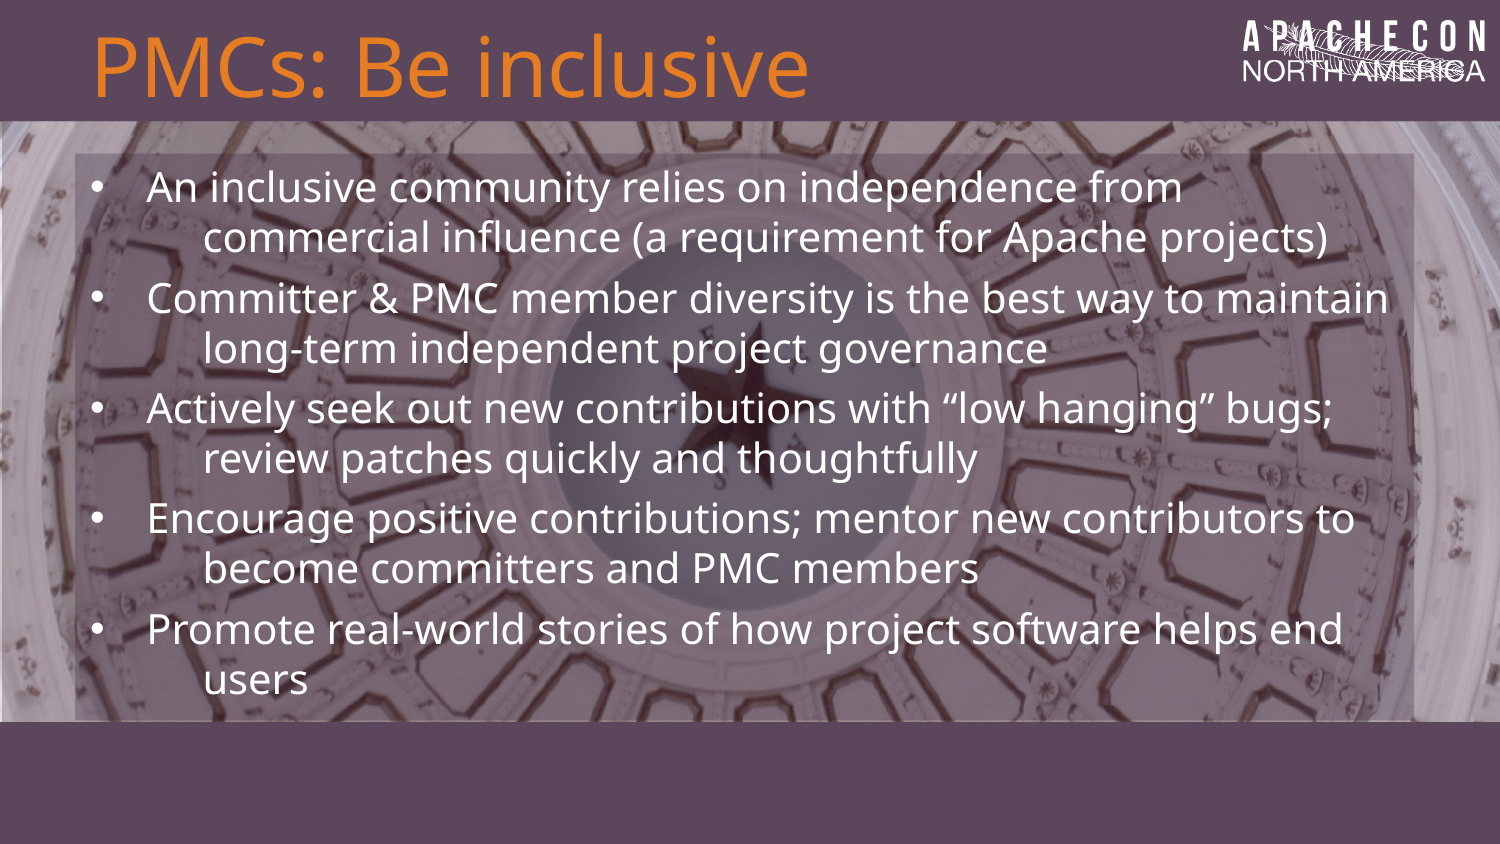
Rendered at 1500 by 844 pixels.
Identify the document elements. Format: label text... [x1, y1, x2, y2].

text_box PMCs: Be inclusive [75, 6, 1116, 107]
text_box An inclusive community relies on independence from commercial influence (a requirement for Apache projects) Committer & PMC member diversity is the best way to maintain long-term independent project governance Actively seek out new contributions with “low hanging” bugs; review patches quickly and thoughtfully Encourage positive contributions; mentor new contributors to become committers and PMC members Promote real-world stories of how project software helps end users [75, 153, 1415, 721]
picture [0, 0, 1500, 844]
